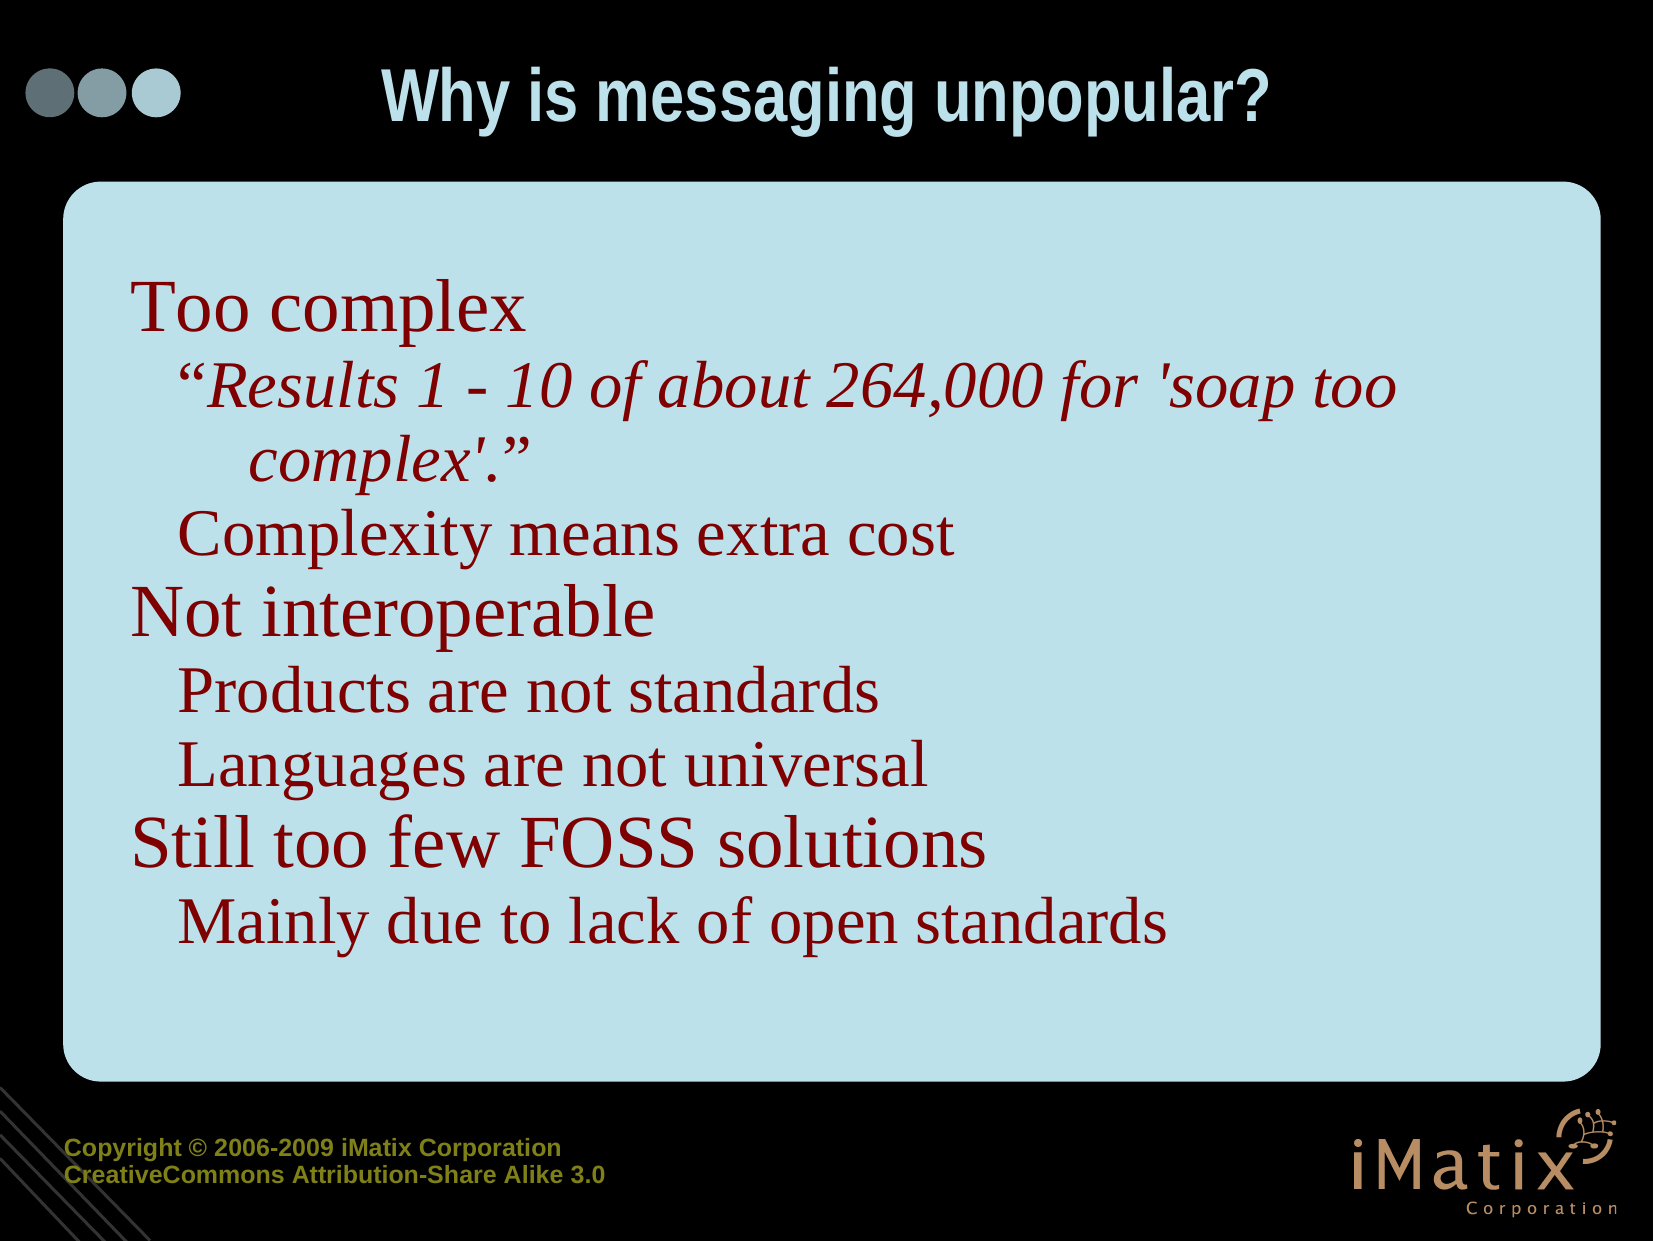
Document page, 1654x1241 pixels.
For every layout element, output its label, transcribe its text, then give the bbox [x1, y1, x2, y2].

title Why is messaging unpopular? [0, 0, 1653, 188]
list Too complex “Results 1 - 10 of about 264,000 for 'soap too complex'.” Complexity means extra cost Not interoperable Products are not standards Languages are not universal Still too few FOSS solutions Mainly due to lack of open standards [118, 264, 1509, 1010]
picture [1354, 1108, 1617, 1219]
